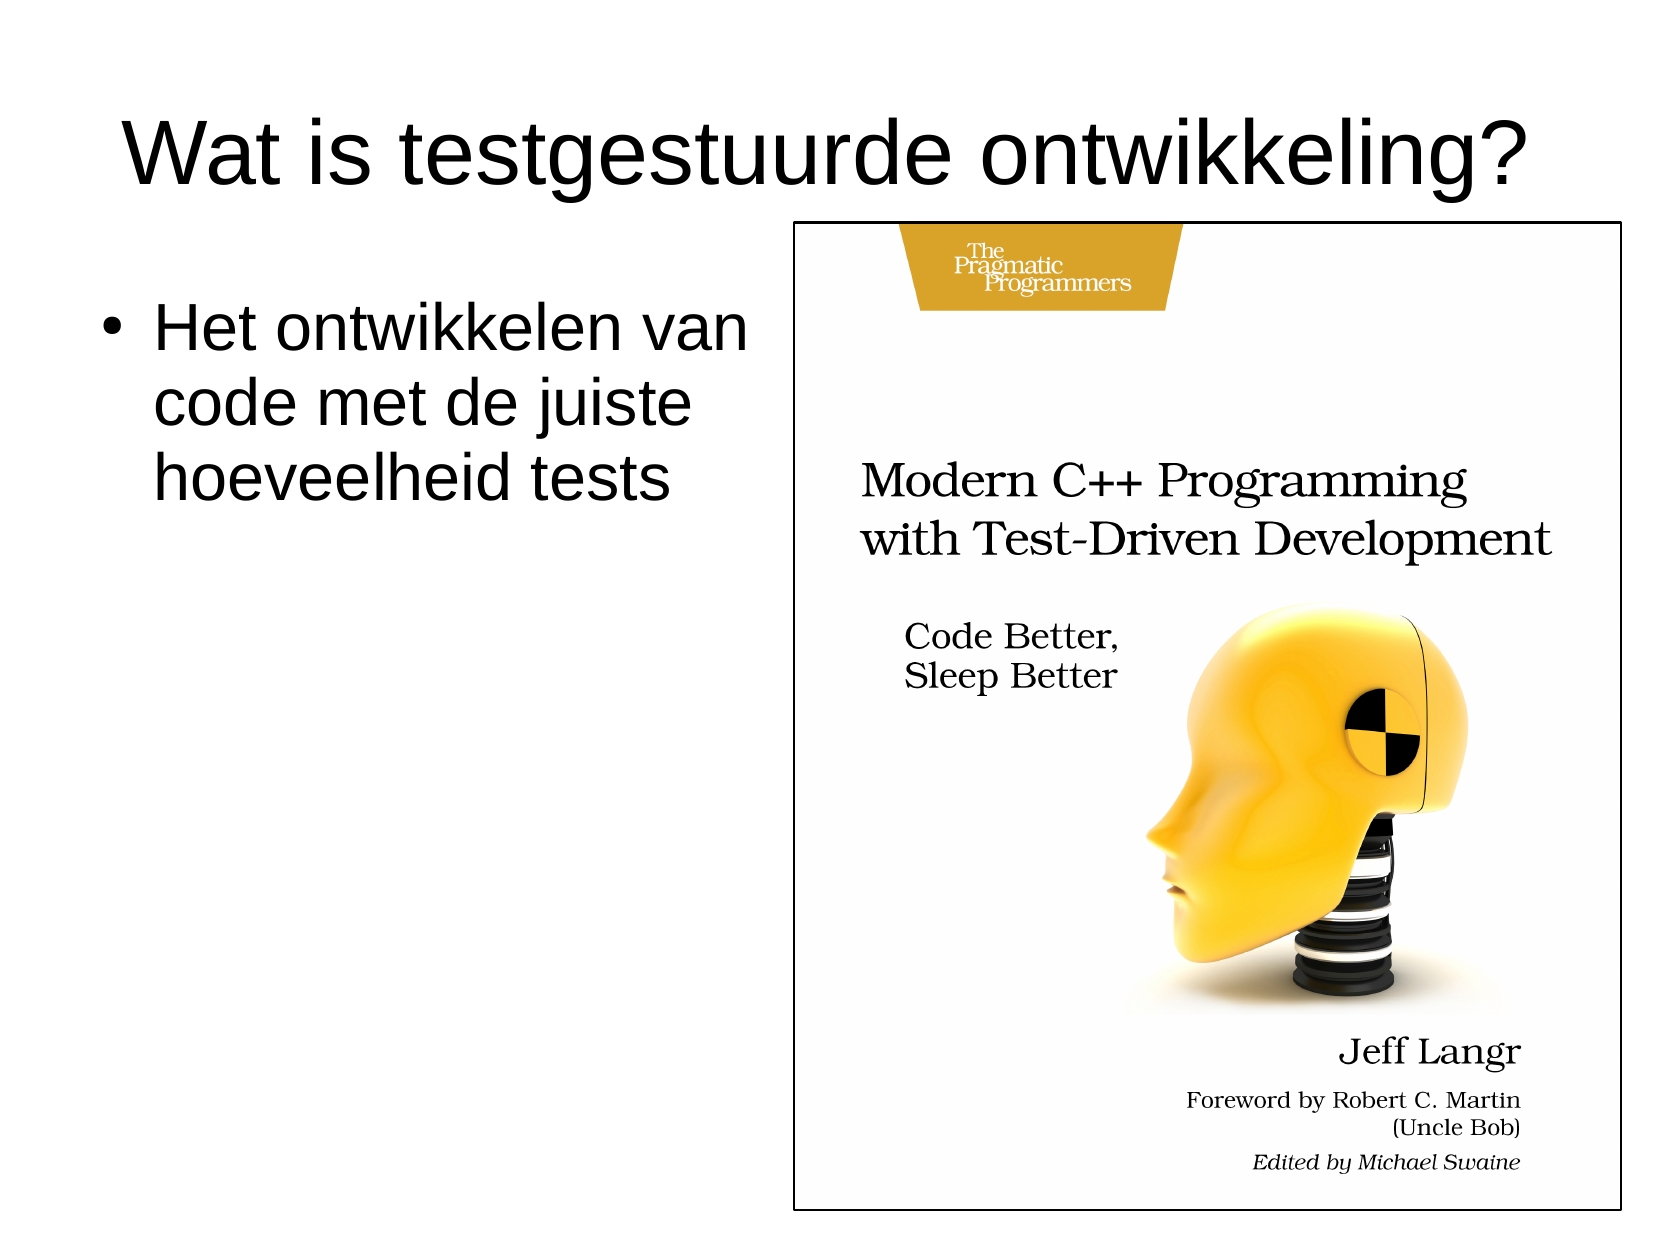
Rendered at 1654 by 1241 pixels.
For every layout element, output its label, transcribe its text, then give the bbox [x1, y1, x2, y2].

list Het ontwikkelen van code met de juiste hoeveelheid tests [82, 290, 766, 1201]
title Wat is testgestuurde ontwikkeling? [82, 49, 1571, 257]
picture [795, 223, 1621, 1210]
